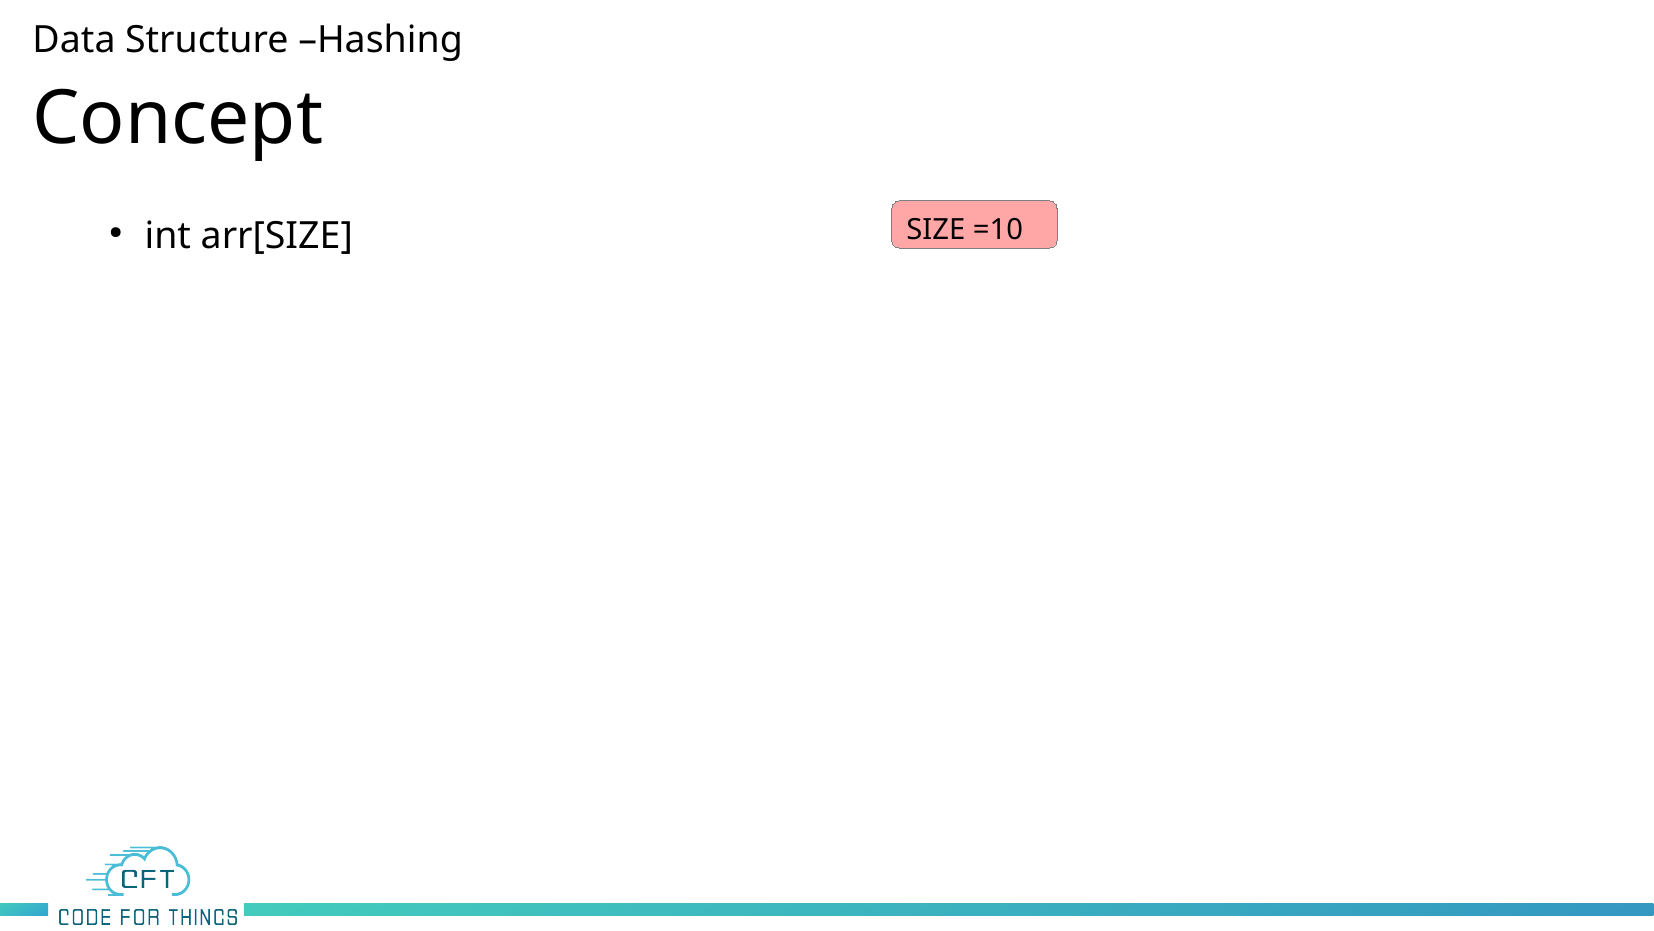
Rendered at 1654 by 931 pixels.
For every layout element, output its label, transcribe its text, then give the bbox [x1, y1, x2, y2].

picture [59, 846, 237, 925]
text_box SIZE =10 [891, 200, 1058, 250]
text_box int arr[SIZE] [94, 200, 461, 266]
title Data Structure –Hashing Concept [32, 12, 1184, 166]
